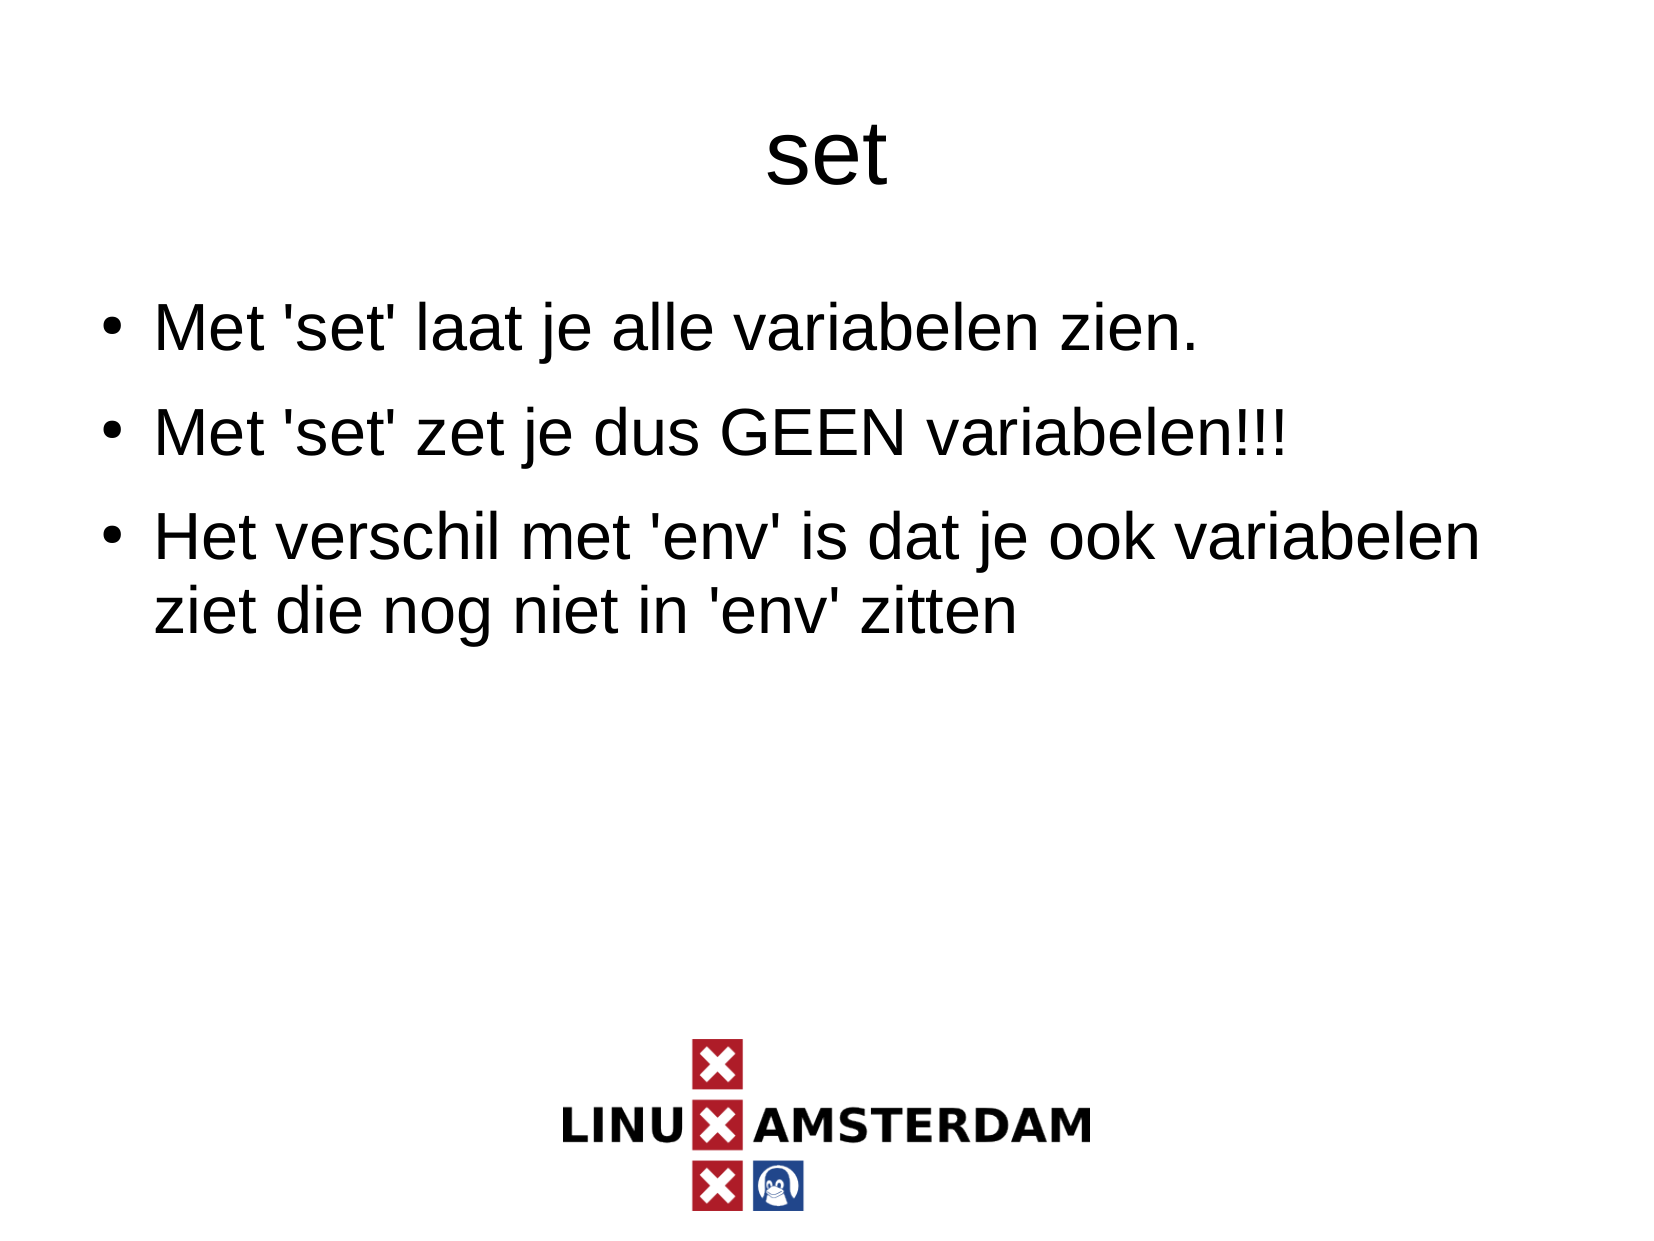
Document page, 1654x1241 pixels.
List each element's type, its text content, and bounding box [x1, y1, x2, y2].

title set [82, 49, 1571, 257]
picture [563, 1039, 1090, 1211]
list Met 'set' laat je alle variabelen zien. Met 'set' zet je dus GEEN variabelen!!! Het verschil met 'env' is dat je ook variabelen ziet die nog niet in 'env' zitten [82, 290, 1571, 1010]
